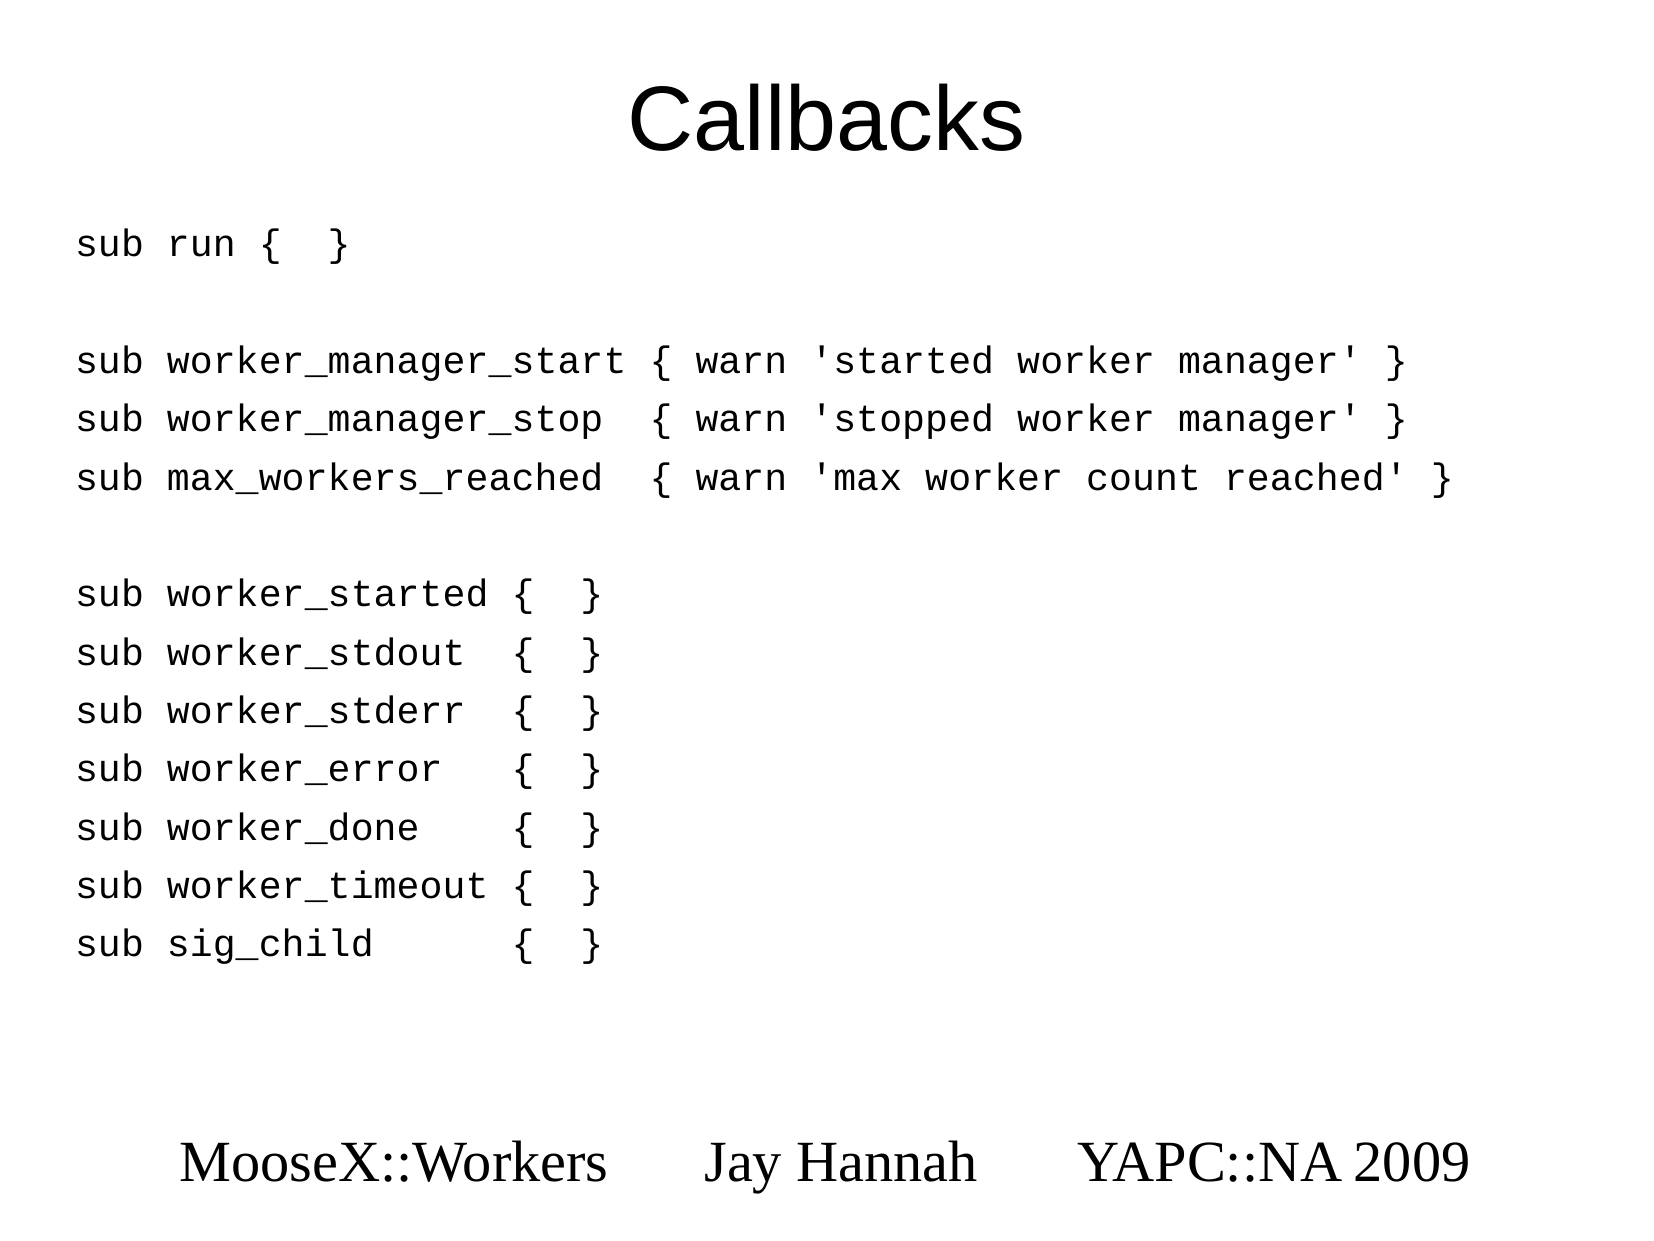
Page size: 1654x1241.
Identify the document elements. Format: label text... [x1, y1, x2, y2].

title Callbacks [82, 49, 1571, 188]
list sub run { } sub worker_manager_start { warn 'started worker manager' } sub worker_manager_stop { warn 'stopped worker manager' } sub max_workers_reached { warn 'max worker count reached' } sub worker_started { } sub worker_stdout { } sub worker_stderr { } sub worker_error { } sub worker_done { } sub worker_timeout { } sub sig_child { } [75, 225, 1564, 976]
